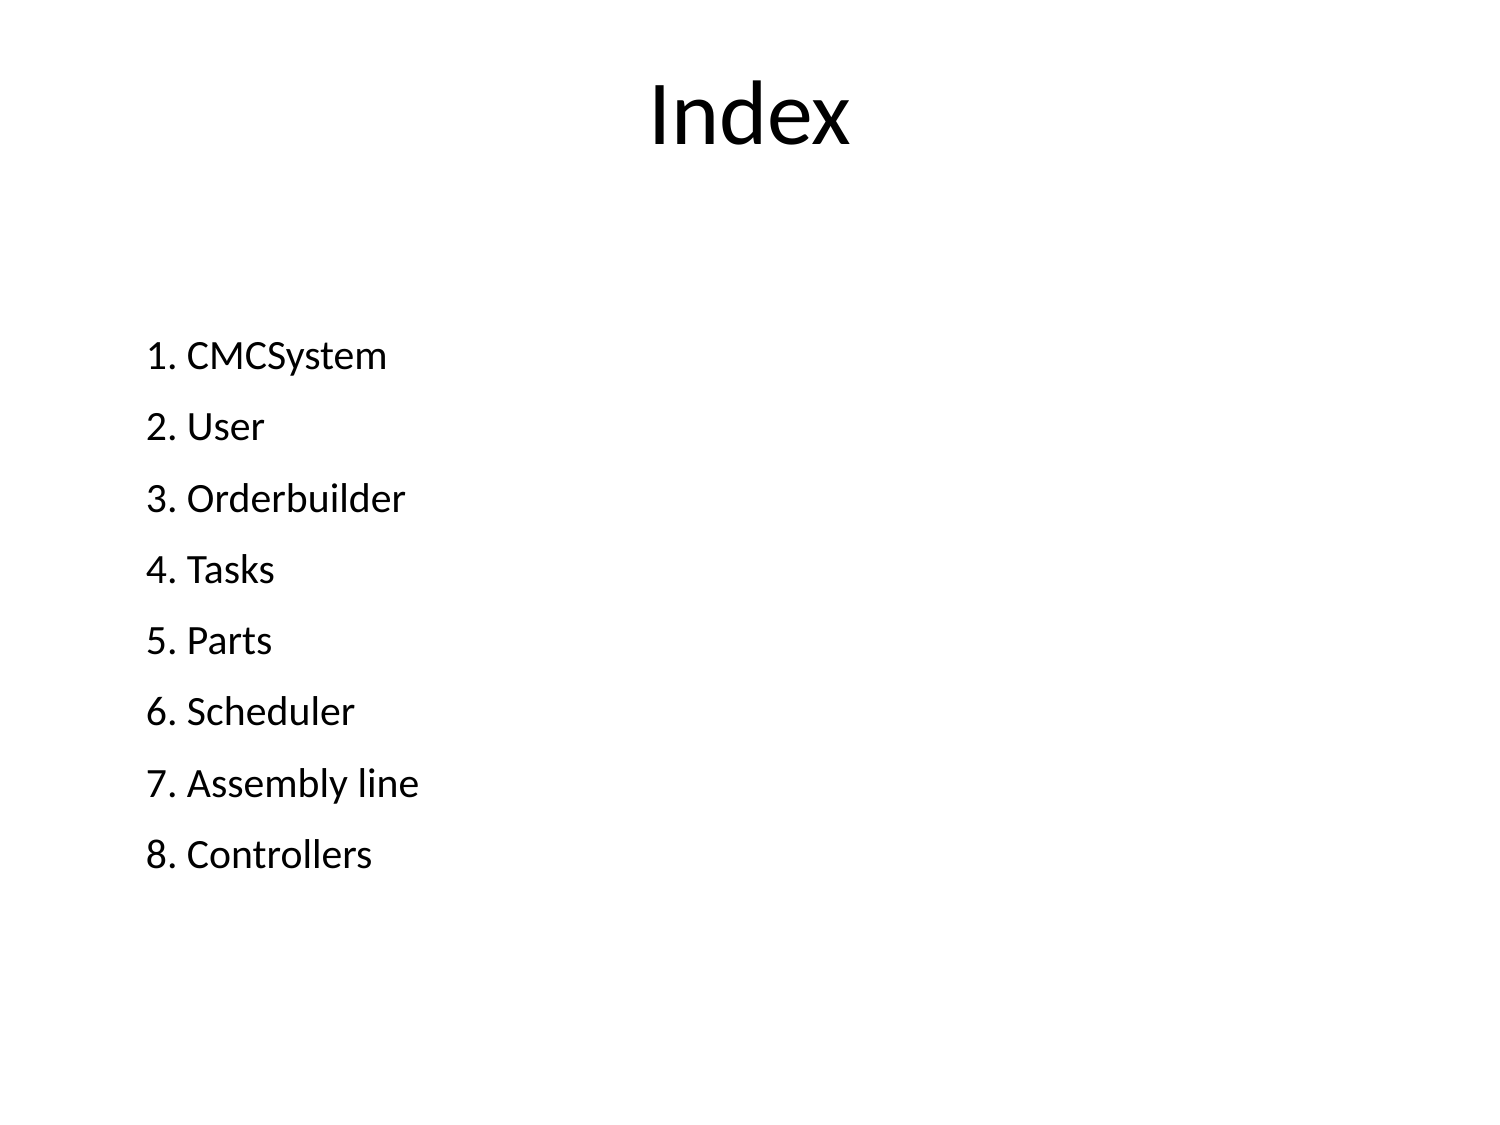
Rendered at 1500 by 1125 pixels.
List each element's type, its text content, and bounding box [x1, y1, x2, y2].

list 1. CMCSystem 2. User 3. Orderbuilder 4. Tasks 5. Parts 6. Scheduler 7. Assembly line 8. Controllers [74, 338, 1425, 930]
title Index [75, 45, 1425, 233]
